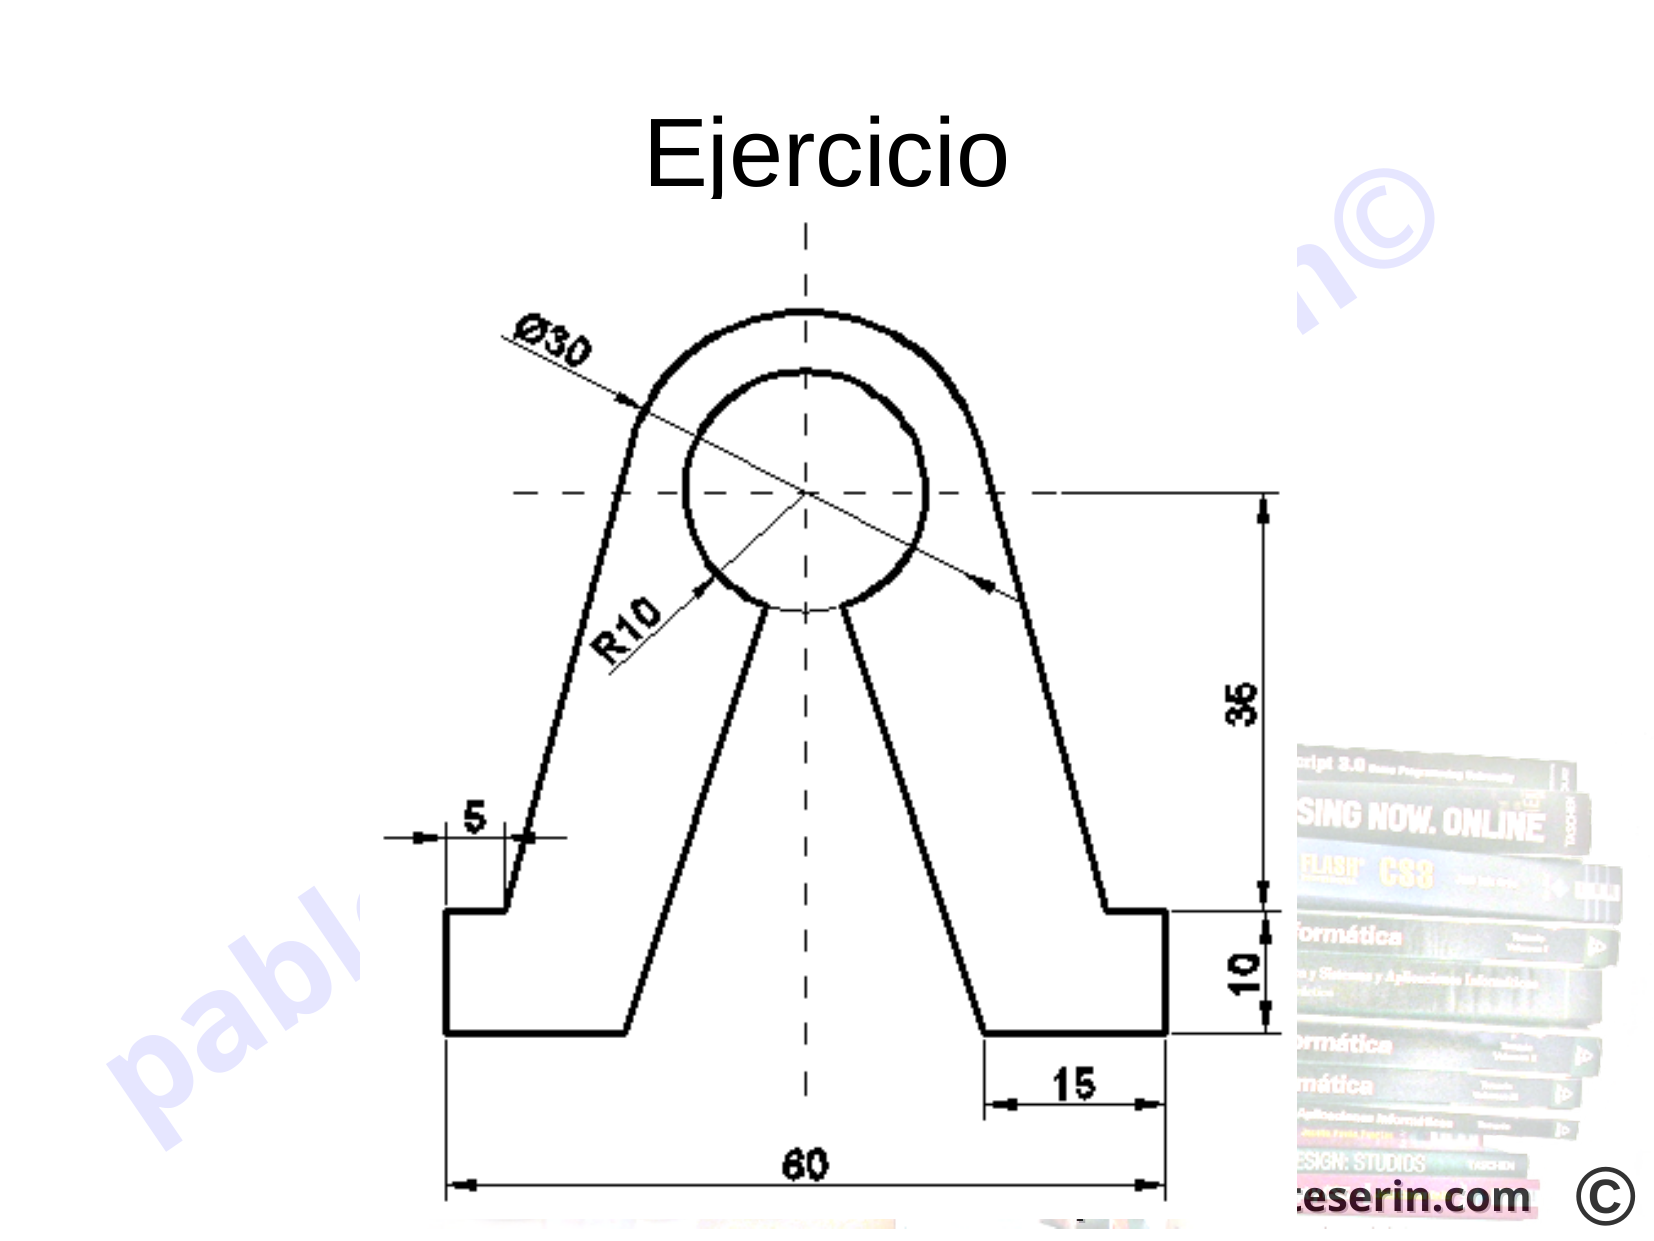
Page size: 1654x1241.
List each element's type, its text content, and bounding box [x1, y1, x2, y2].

title Ejercicio [82, 49, 1571, 257]
picture [360, 199, 1654, 1229]
